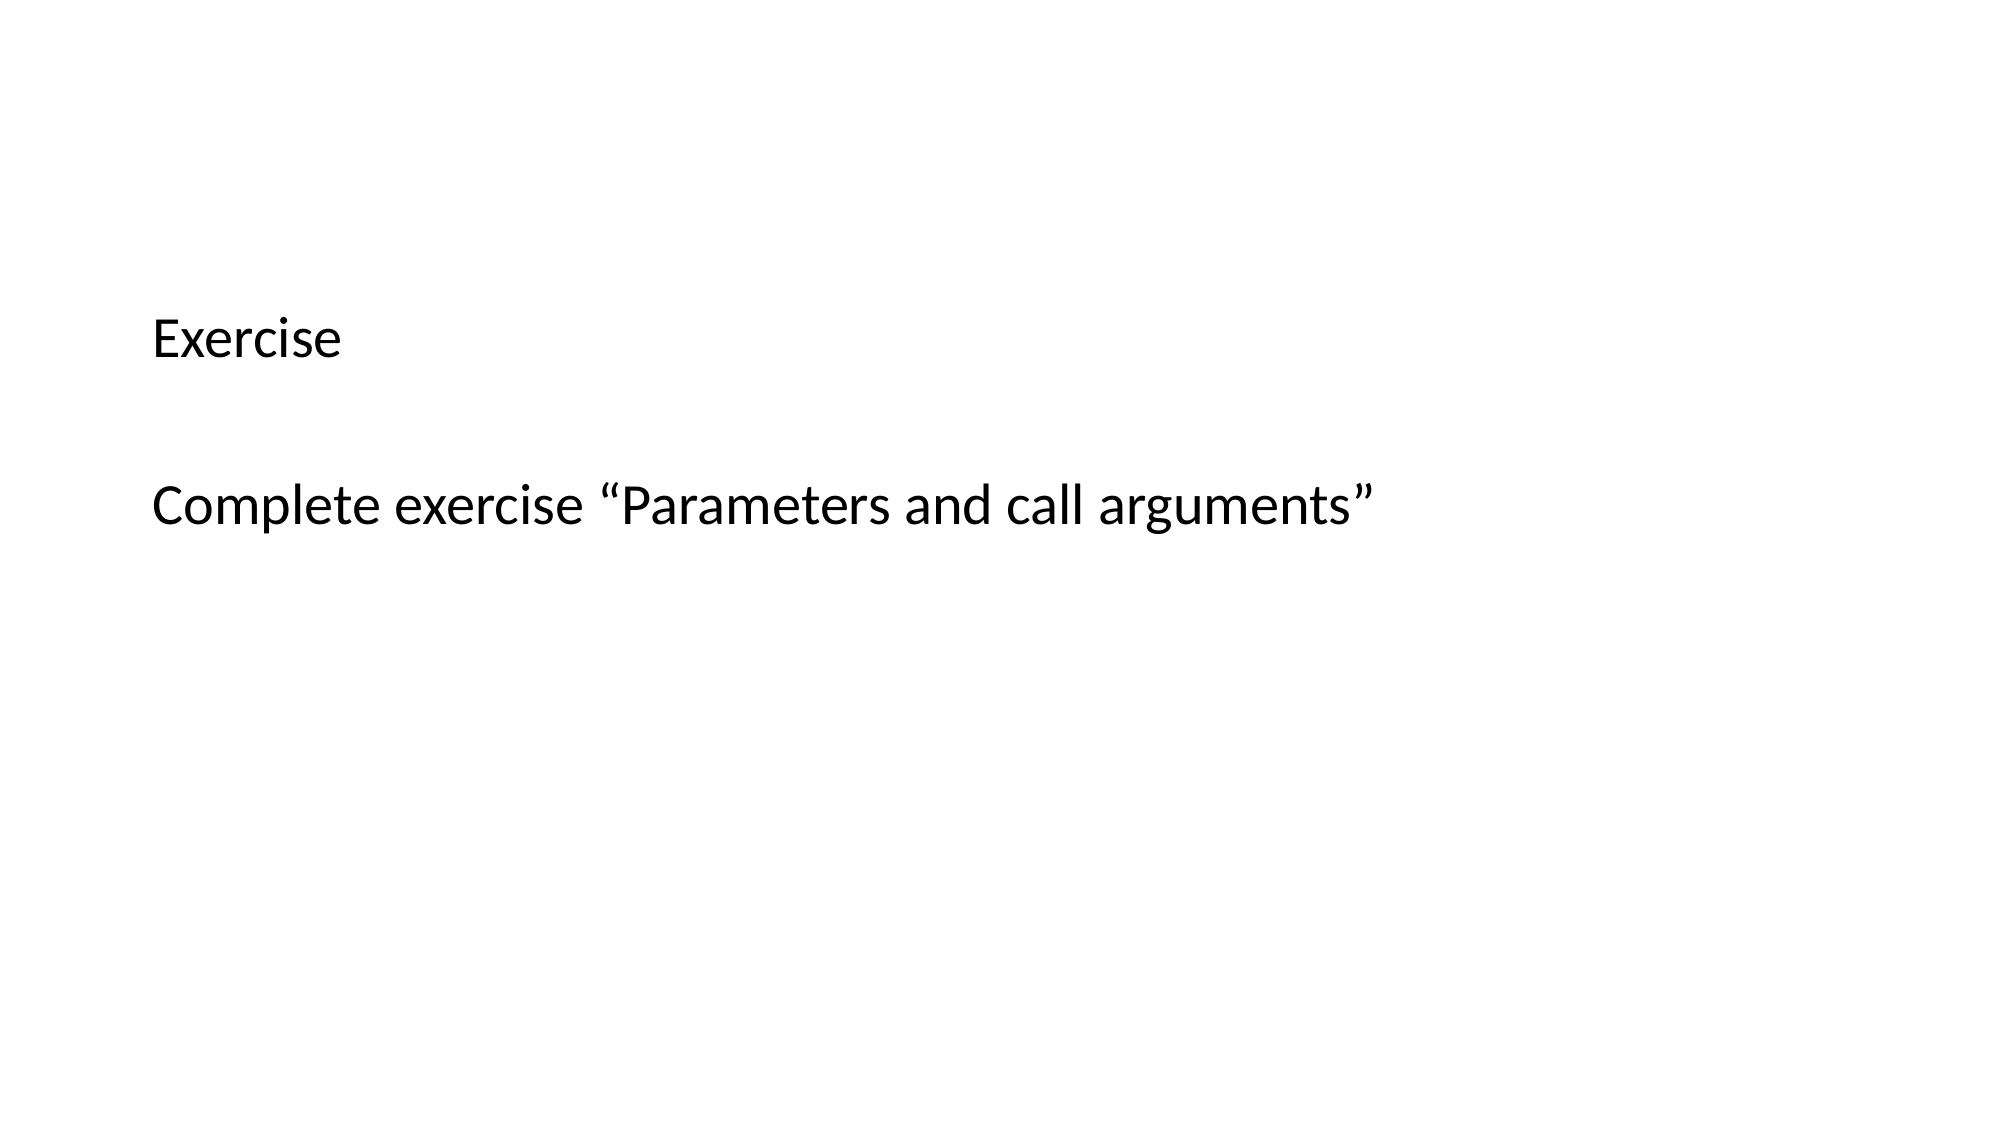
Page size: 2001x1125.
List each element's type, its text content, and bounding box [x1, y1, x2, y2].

list Exercise Complete exercise “Parameters and call arguments” [137, 299, 1863, 1014]
